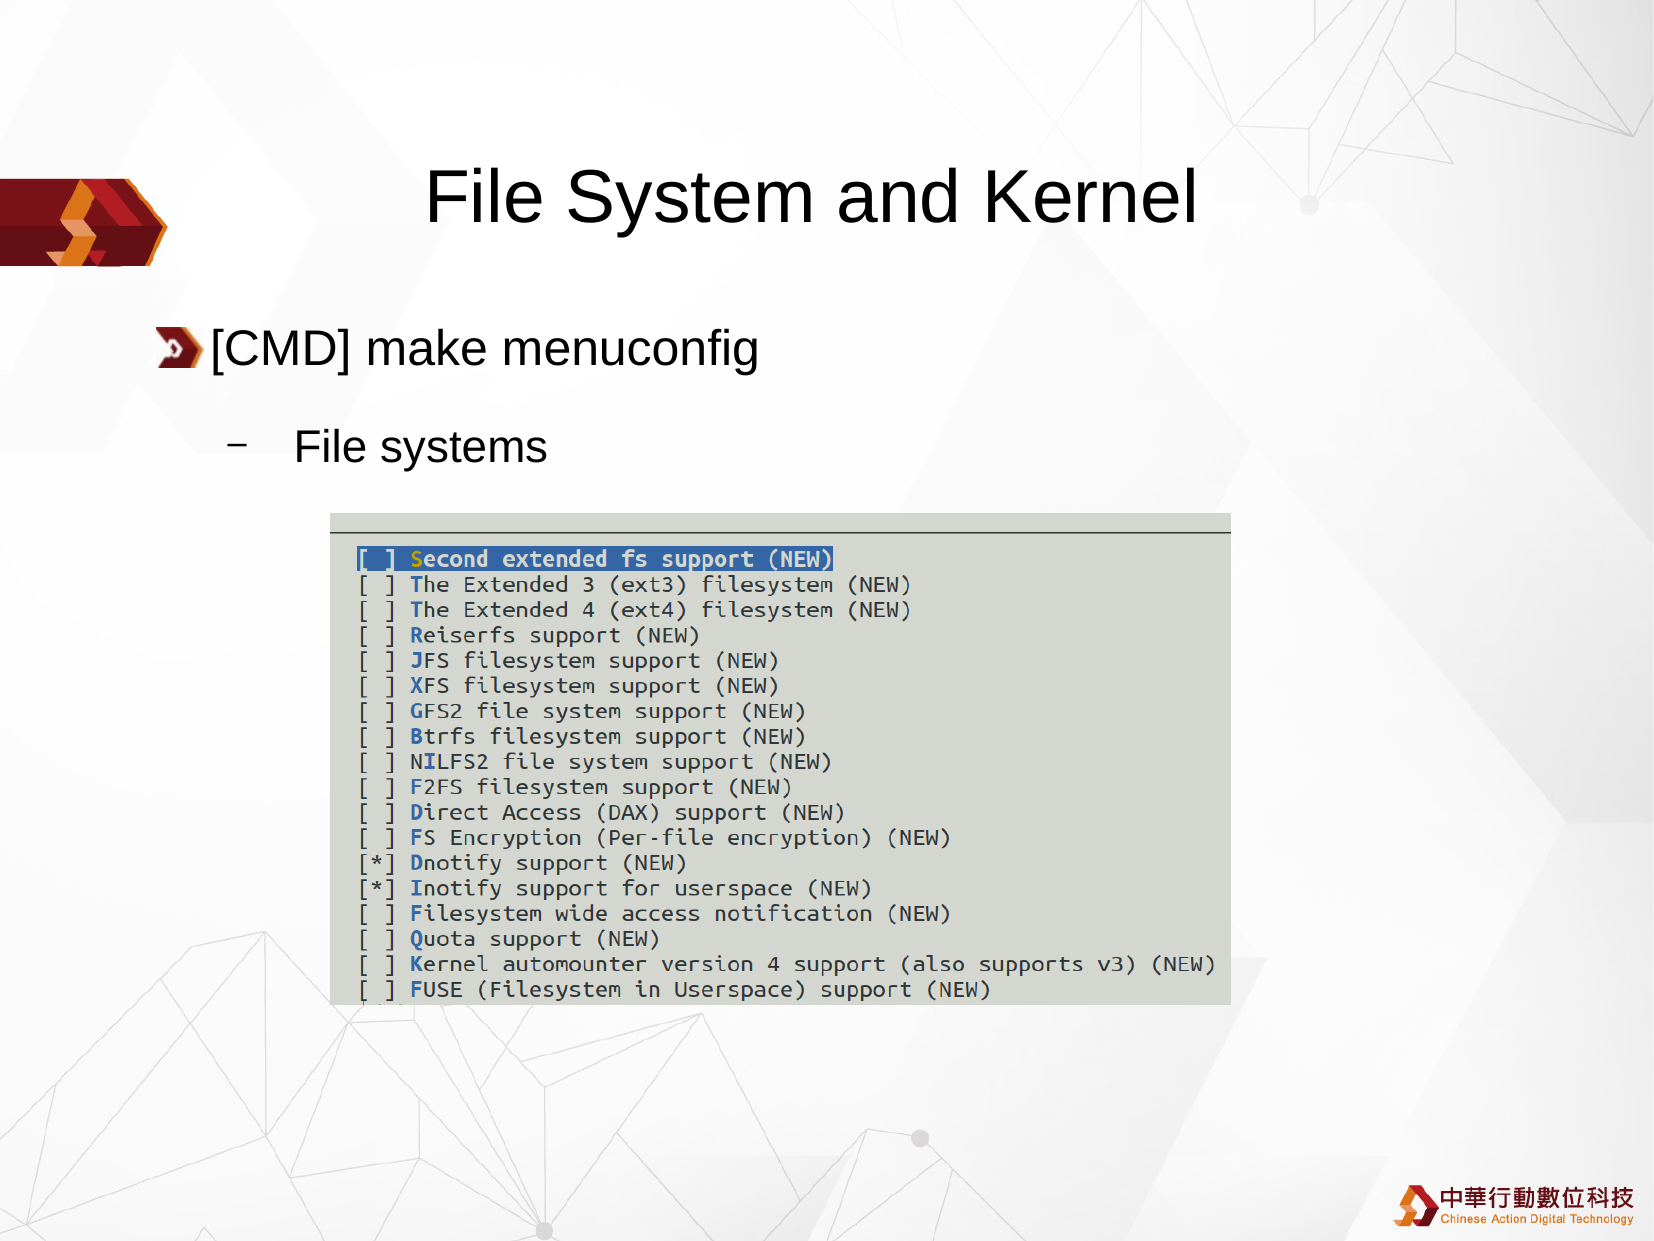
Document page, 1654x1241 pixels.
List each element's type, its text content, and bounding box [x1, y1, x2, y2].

list [CMD] make menuconfig File systems [118, 319, 1571, 1040]
picture [0, 0, 1654, 1241]
title File System and Kernel [118, 112, 1506, 281]
